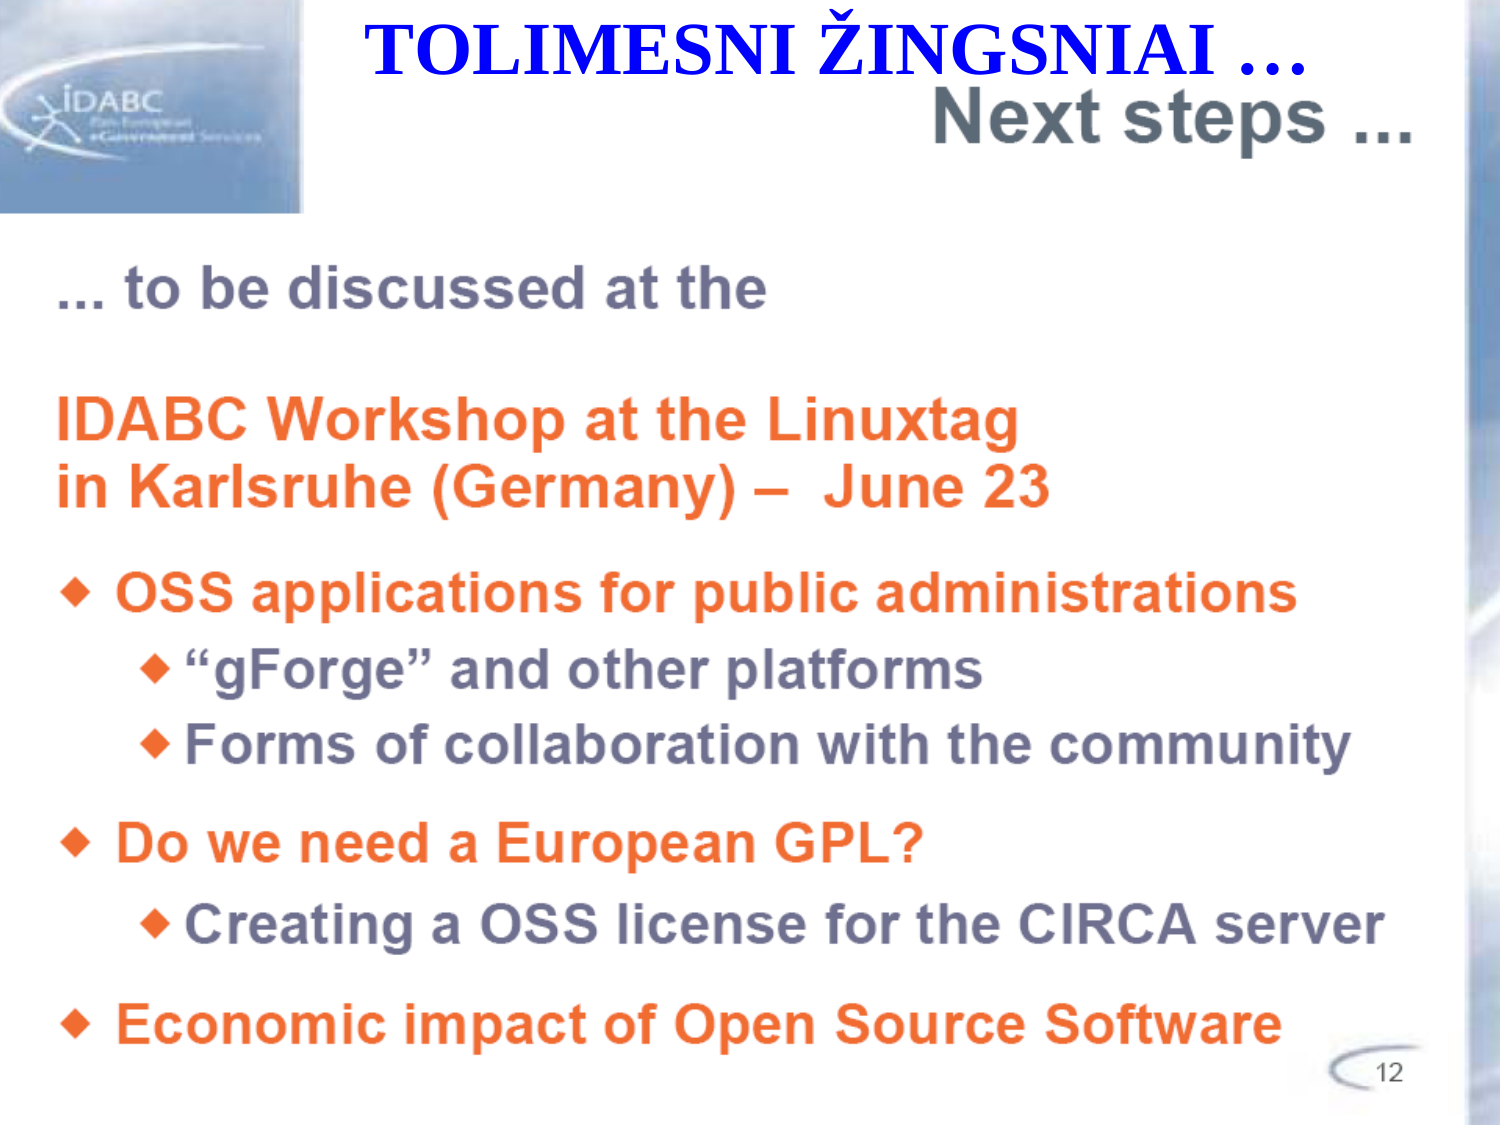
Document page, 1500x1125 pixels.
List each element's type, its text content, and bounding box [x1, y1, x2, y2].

picture [0, 0, 1500, 1125]
text_box TOLIMESNI ŽINGSNIAI … [350, 0, 1451, 99]
